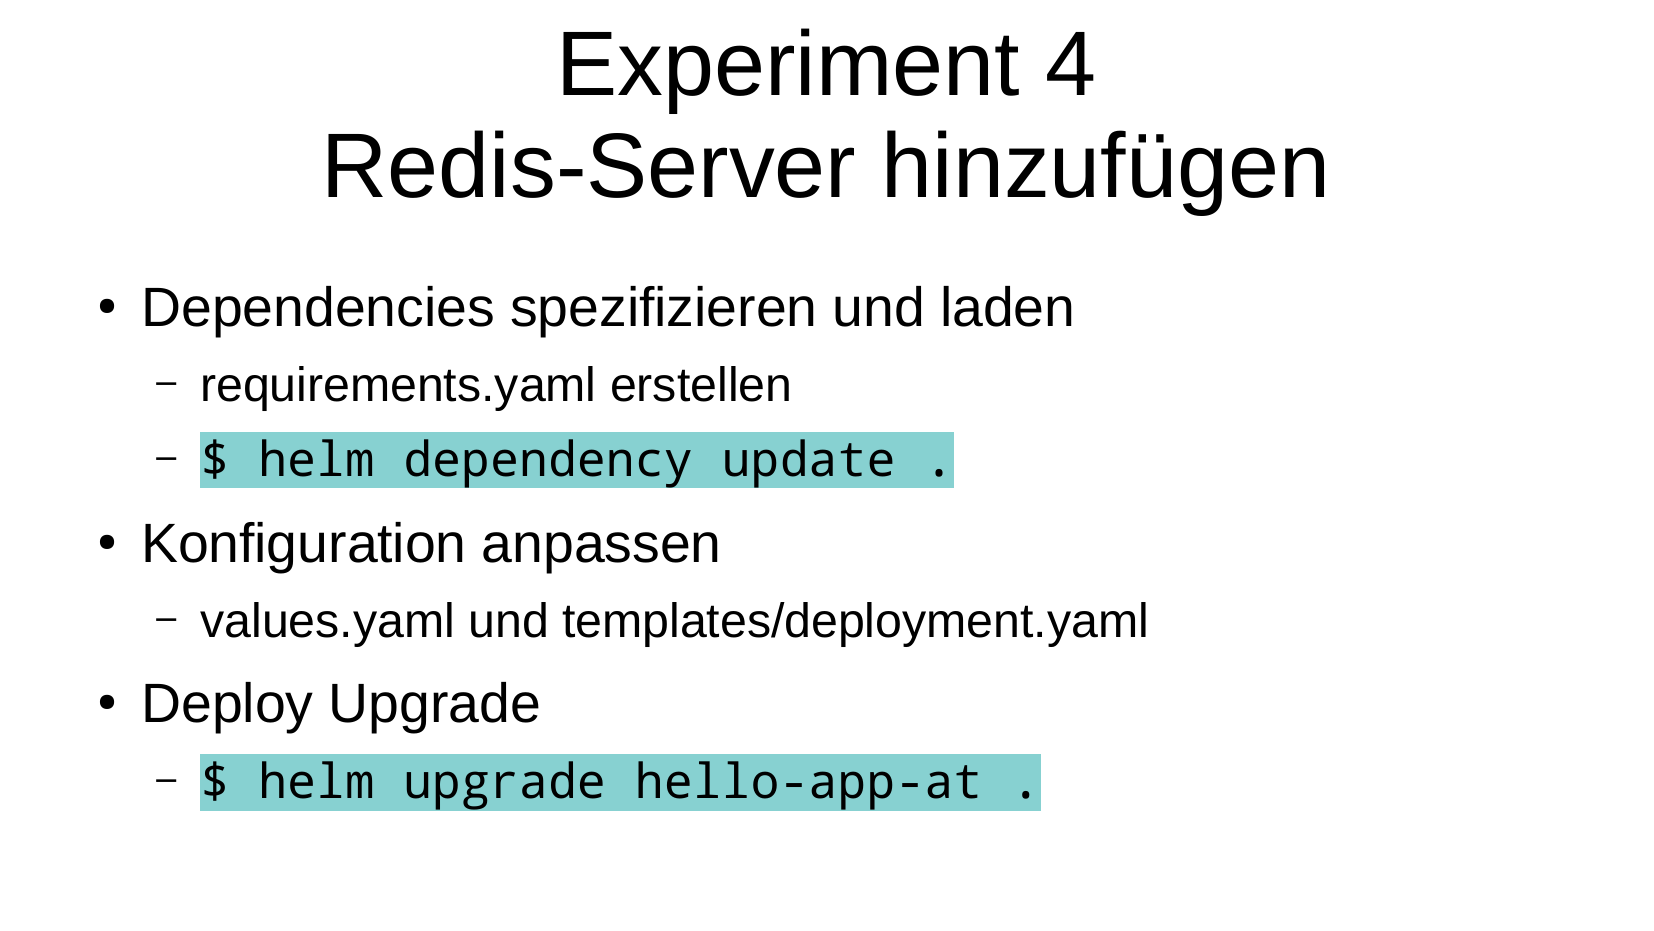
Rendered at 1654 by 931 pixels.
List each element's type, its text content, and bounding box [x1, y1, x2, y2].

list Dependencies spezifizieren und laden requirements.yaml erstellen $ helm dependency update . Konfiguration anpassen values.yaml und templates/deployment.yaml Deploy Upgrade $ helm upgrade hello-app-at . [82, 276, 1571, 817]
title Experiment 4 Redis-Server hinzufügen [82, 12, 1571, 218]
